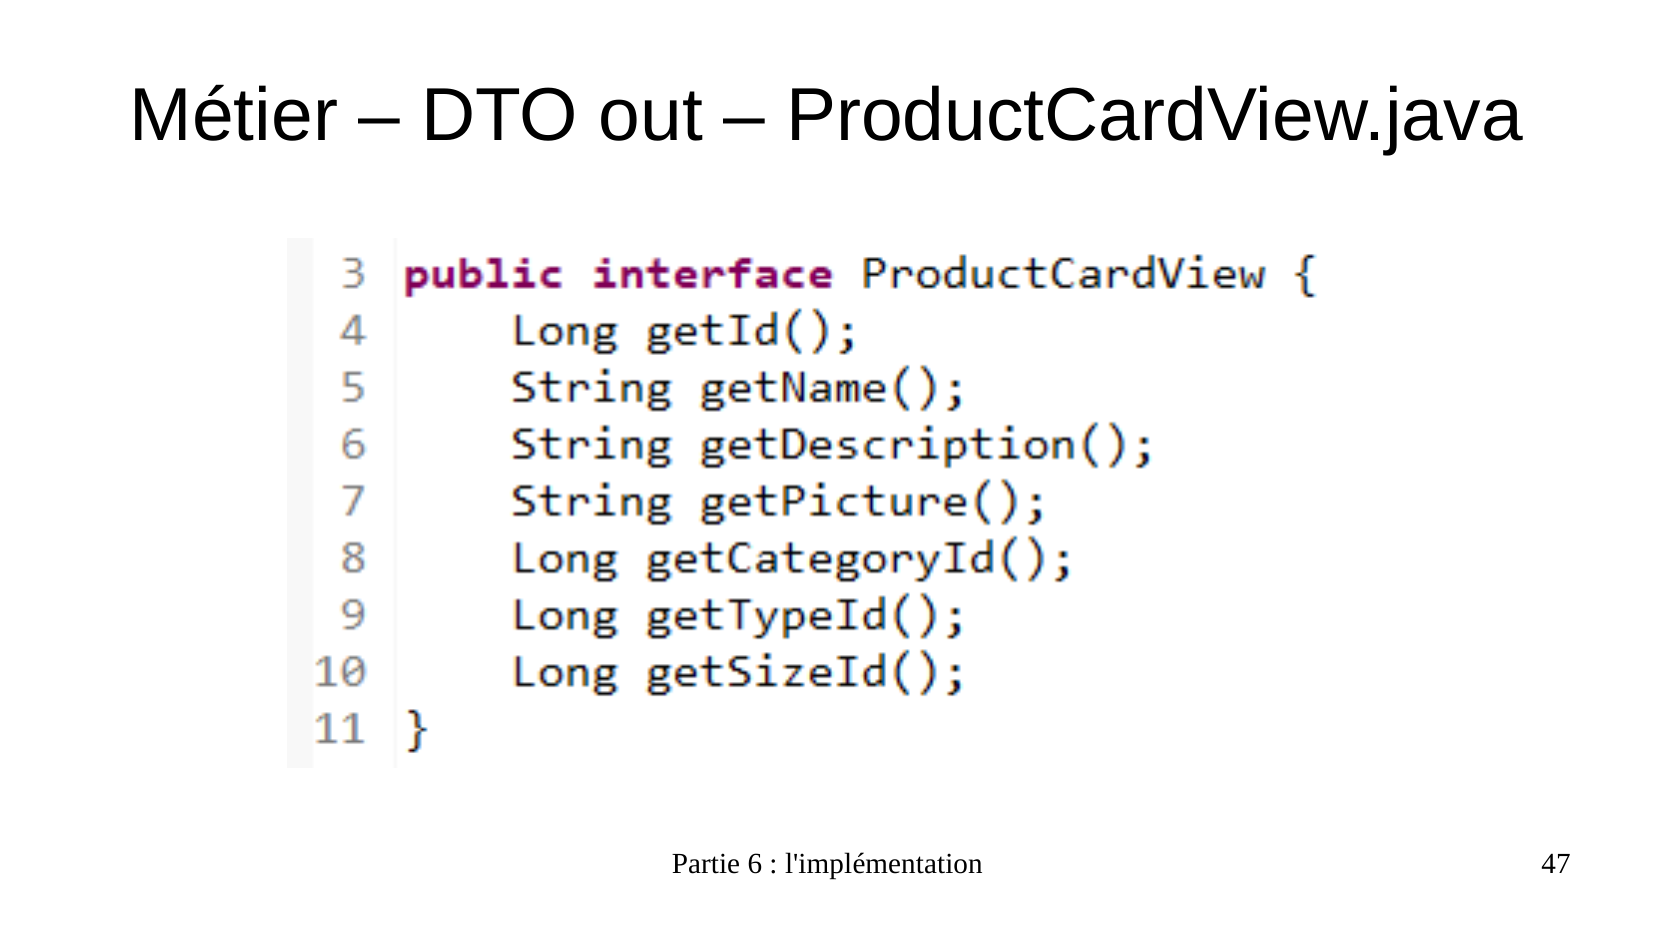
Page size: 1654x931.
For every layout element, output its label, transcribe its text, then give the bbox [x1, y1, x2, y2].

picture [287, 238, 1410, 768]
list [82, 217, 1571, 758]
title Métier – DTO out – ProductCardView.java [82, 37, 1571, 193]
